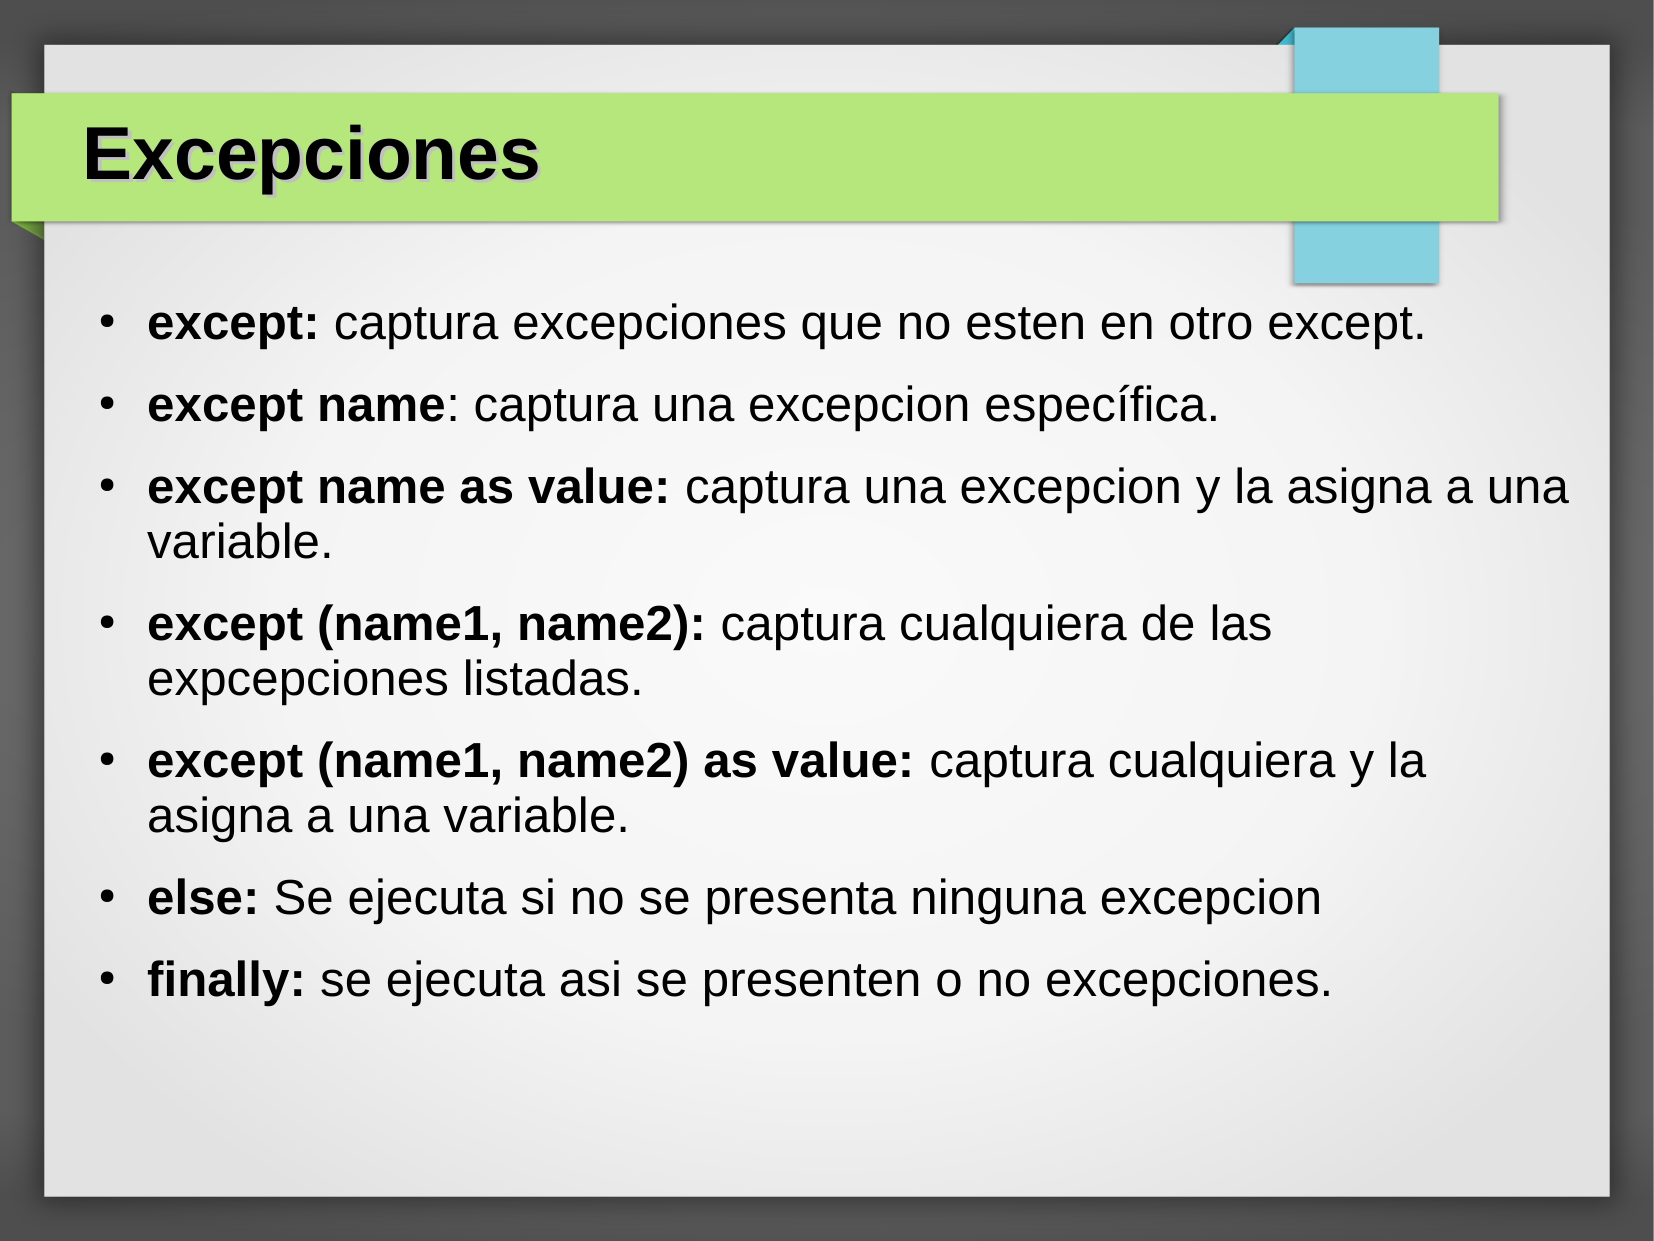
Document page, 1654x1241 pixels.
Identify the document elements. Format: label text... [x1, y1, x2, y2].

picture [0, 0, 1654, 1241]
title Excepciones [82, 94, 1264, 213]
list except: captura excepciones que no esten en otro except. except name: captura una excepcion específica. except name as value: captura una excepcion y la asigna a una variable. except (name1, name2): captura cualquiera de las expcepciones listadas. except (name1, name2) as value: captura cualquiera y la asigna a una variable. else: Se ejecuta si no se presenta ninguna excepcion finally: se ejecuta asi se presenten o no excepciones. [82, 295, 1571, 1015]
